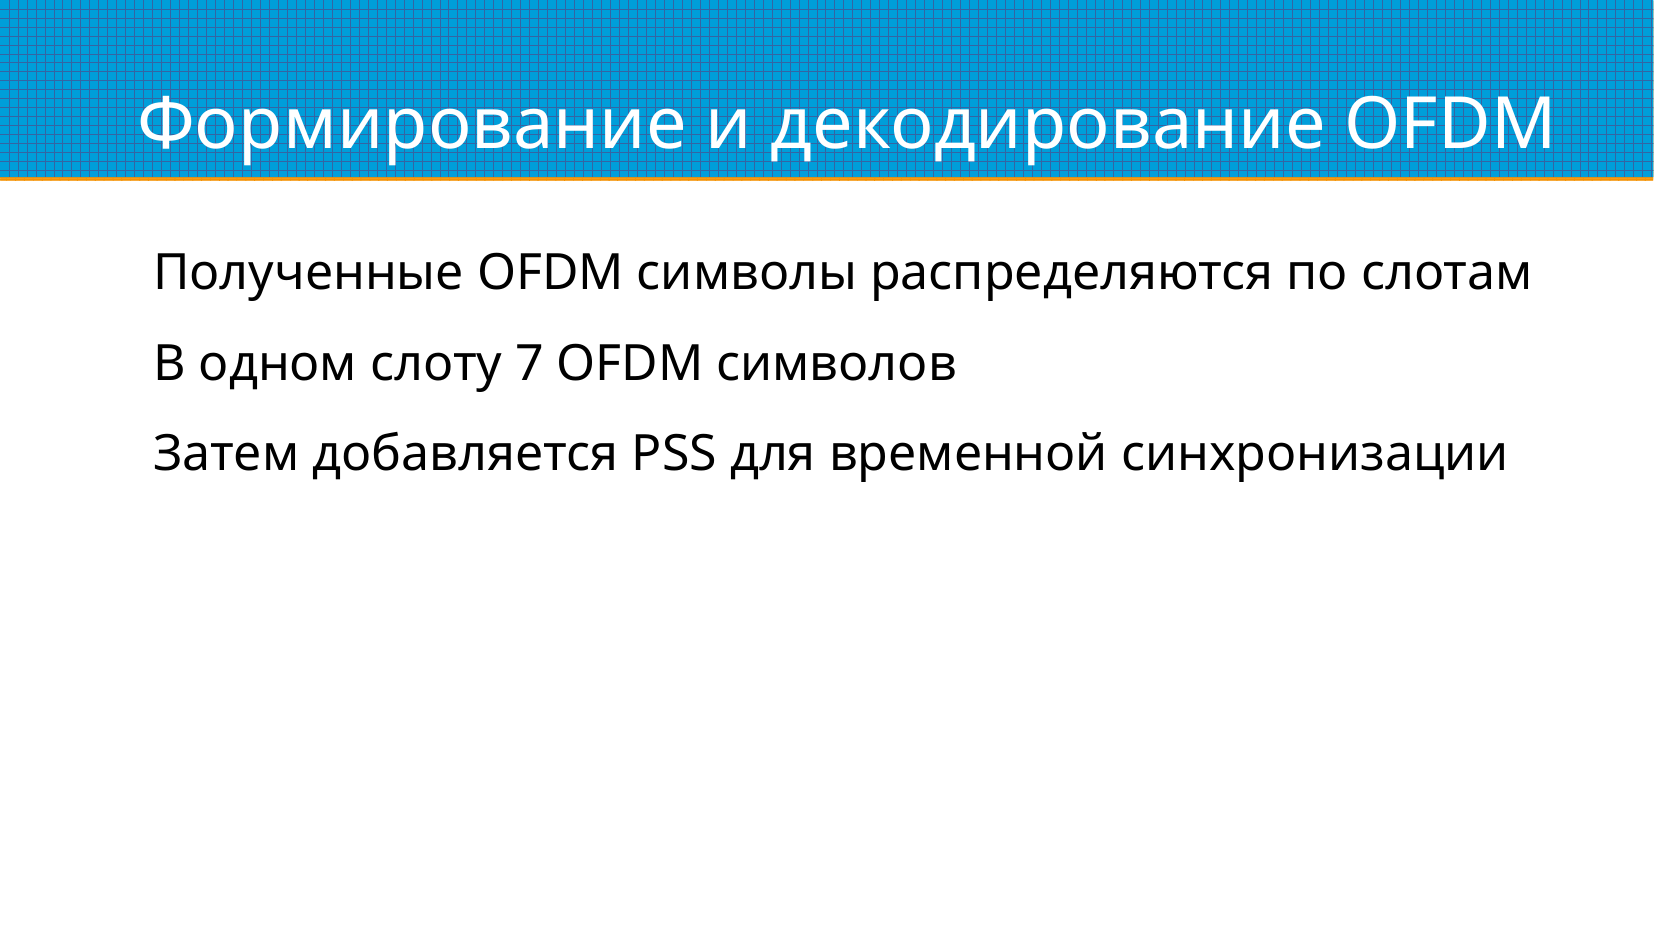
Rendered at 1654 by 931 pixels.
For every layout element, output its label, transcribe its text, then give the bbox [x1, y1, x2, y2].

title Формирование и декодирование OFDM [82, 14, 1571, 171]
list Полученные OFDM символы распределяются по слотам В одном слоту 7 OFDM символов Затем добавляется PSS для временной синхронизации [82, 236, 1563, 811]
